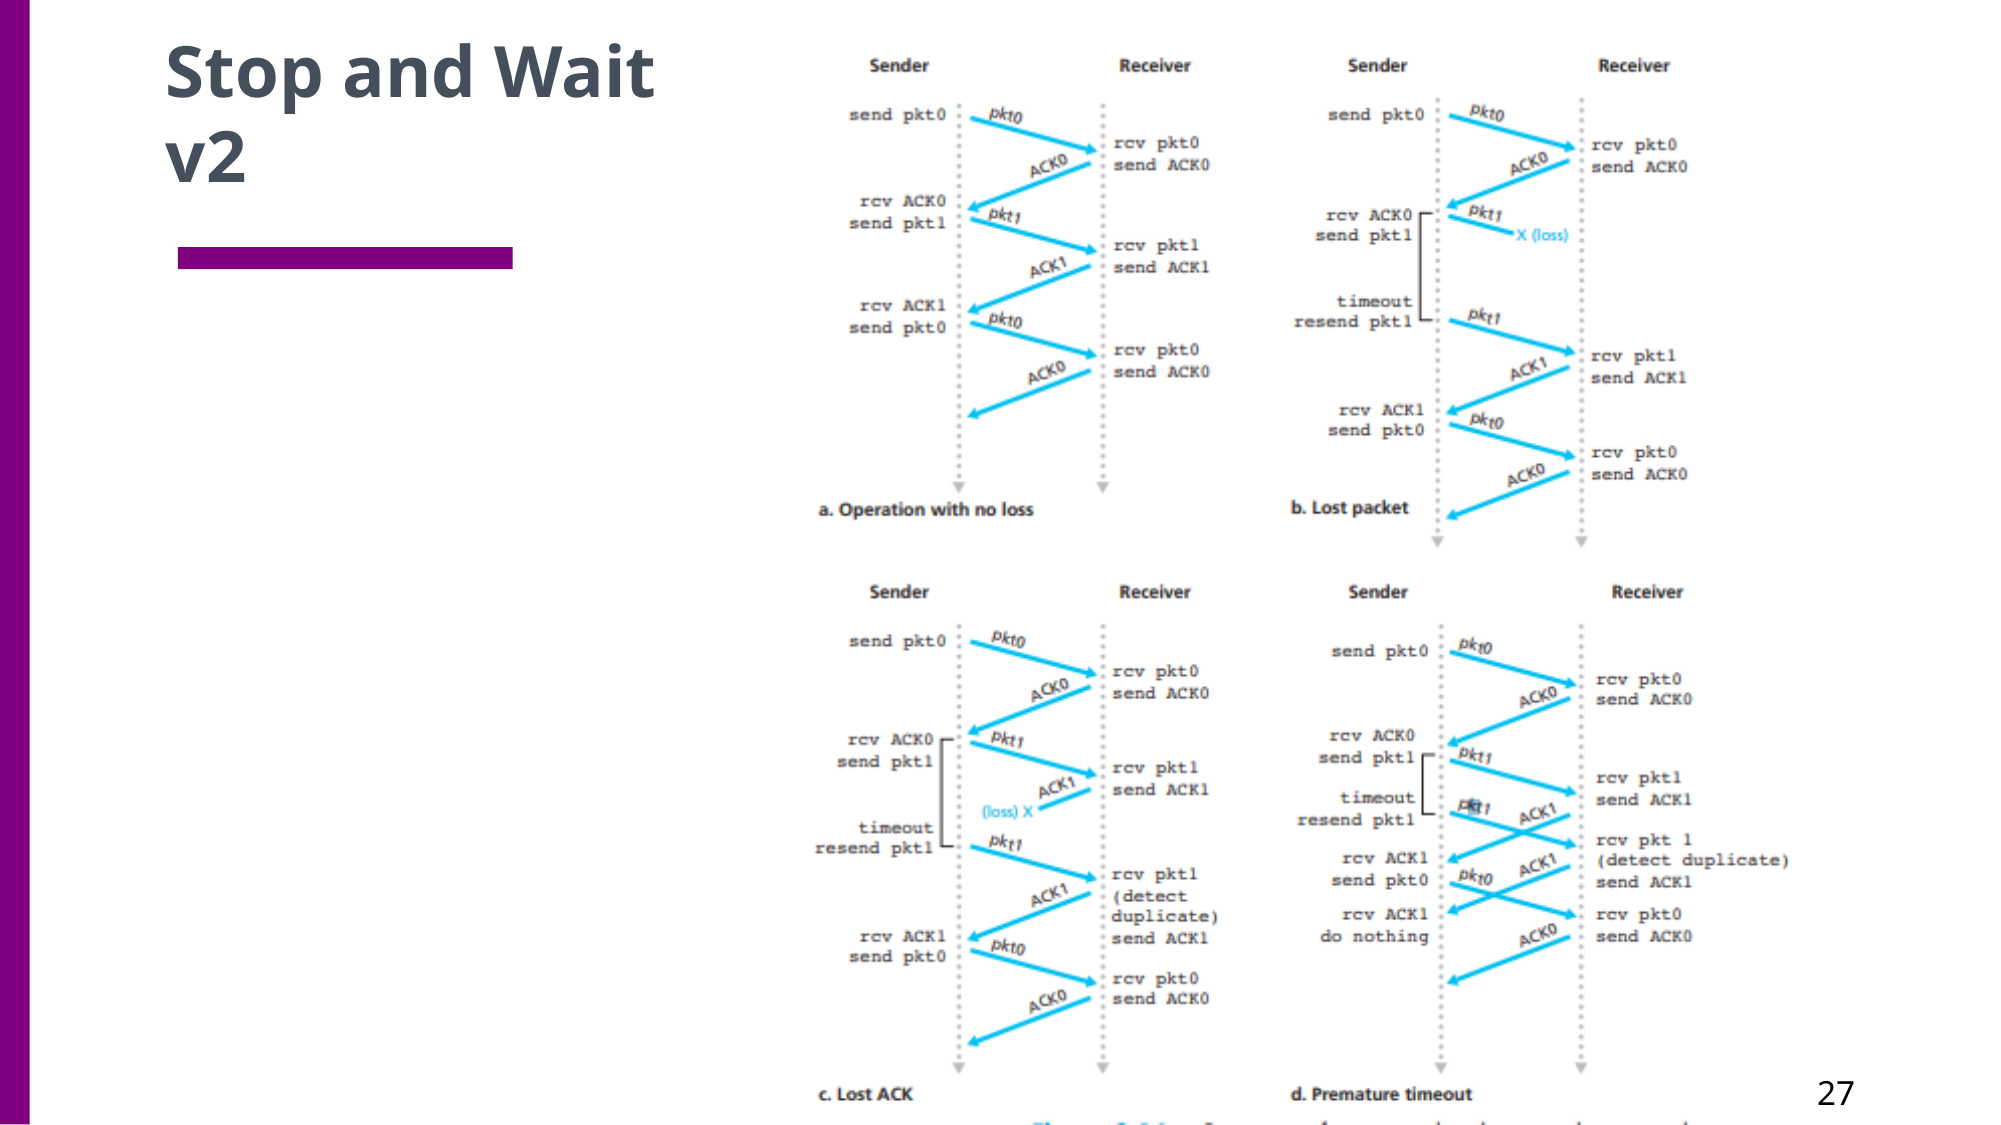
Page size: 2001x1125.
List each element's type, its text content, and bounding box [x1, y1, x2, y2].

picture [795, 18, 1816, 1125]
text_box Stop and Wait v2 [151, 0, 1849, 212]
